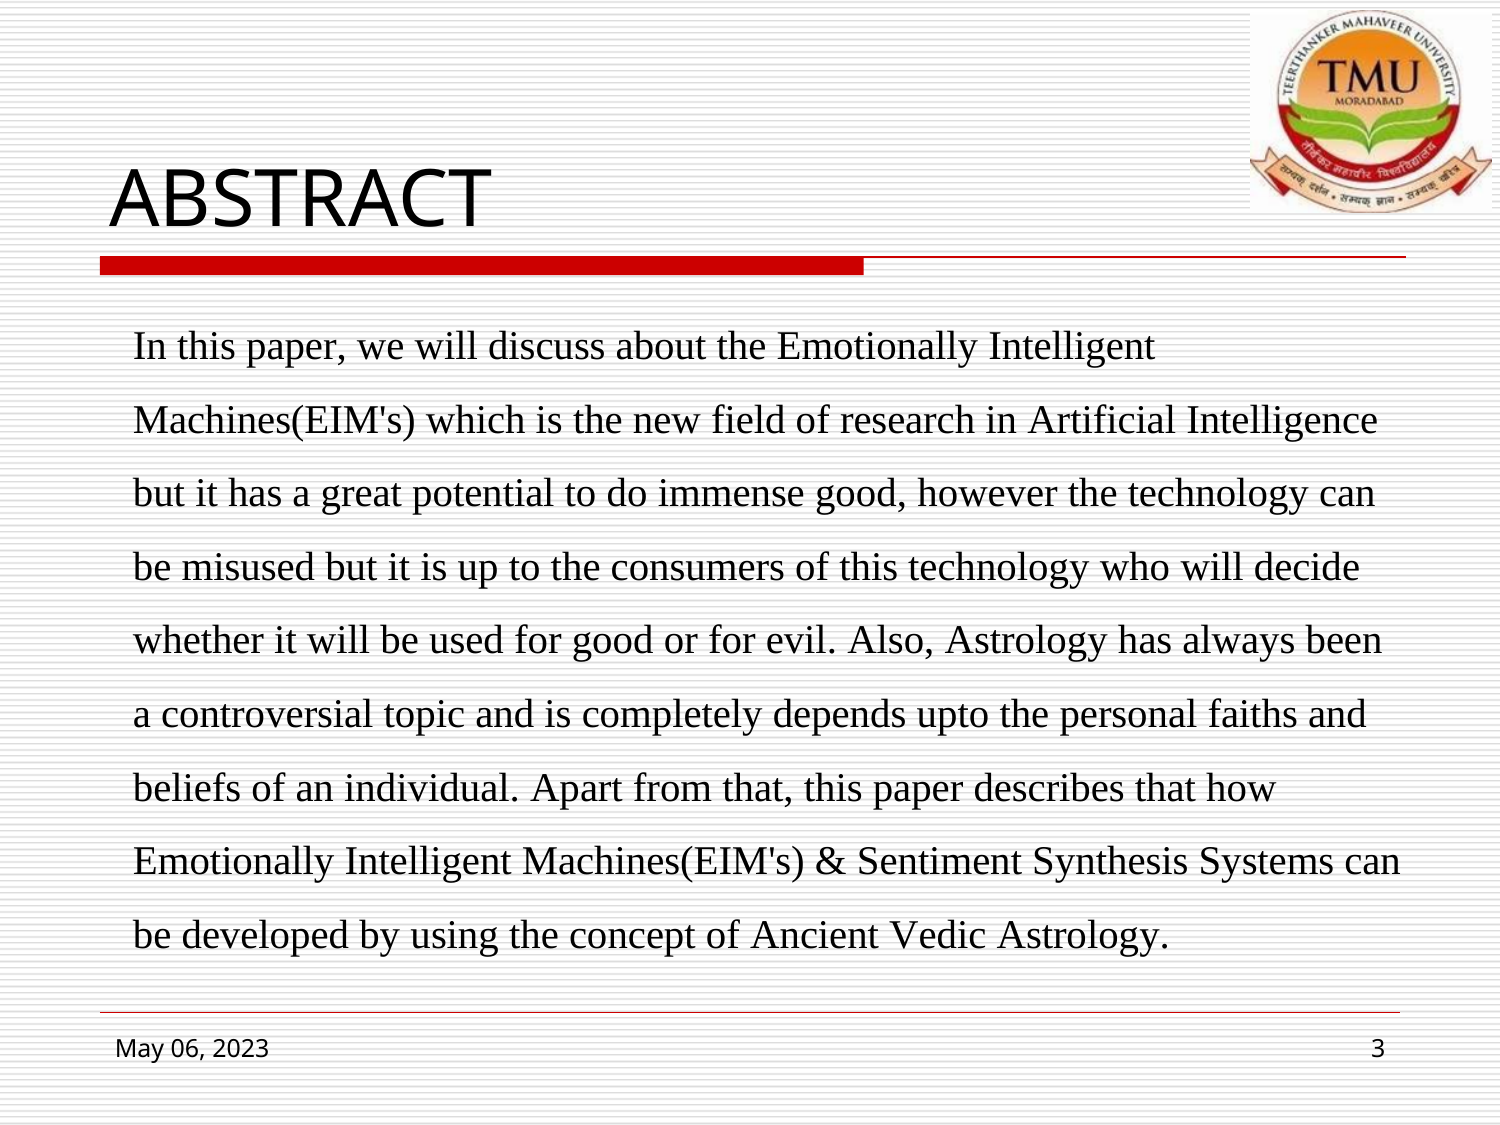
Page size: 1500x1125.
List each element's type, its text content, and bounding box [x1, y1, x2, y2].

text_box <number> [1074, 1024, 1401, 1103]
picture [0, 0, 1500, 1125]
title ABSTRACT [94, 50, 1407, 250]
list In this paper, we will discuss about the Emotionally Intelligent Machines(EIM's) which is the new field of research in Artificial Intelligence but it has a great potential to do immense good, however the technology can be misused but it is up to the consumers of this technology who will decide whether it will be used for good or for evil. Also, Astrology has always been a controversial topic and is completely depends upto the personal faiths and beliefs of an individual. Apart from that, this paper describes that how Emotionally Intelligent Machines(EIM's) & Sentiment Synthesis Systems can be developed by using the concept of Ancient Vedic Astrology. [117, 287, 1426, 1038]
text_box May 06, 2023 [99, 1024, 426, 1103]
